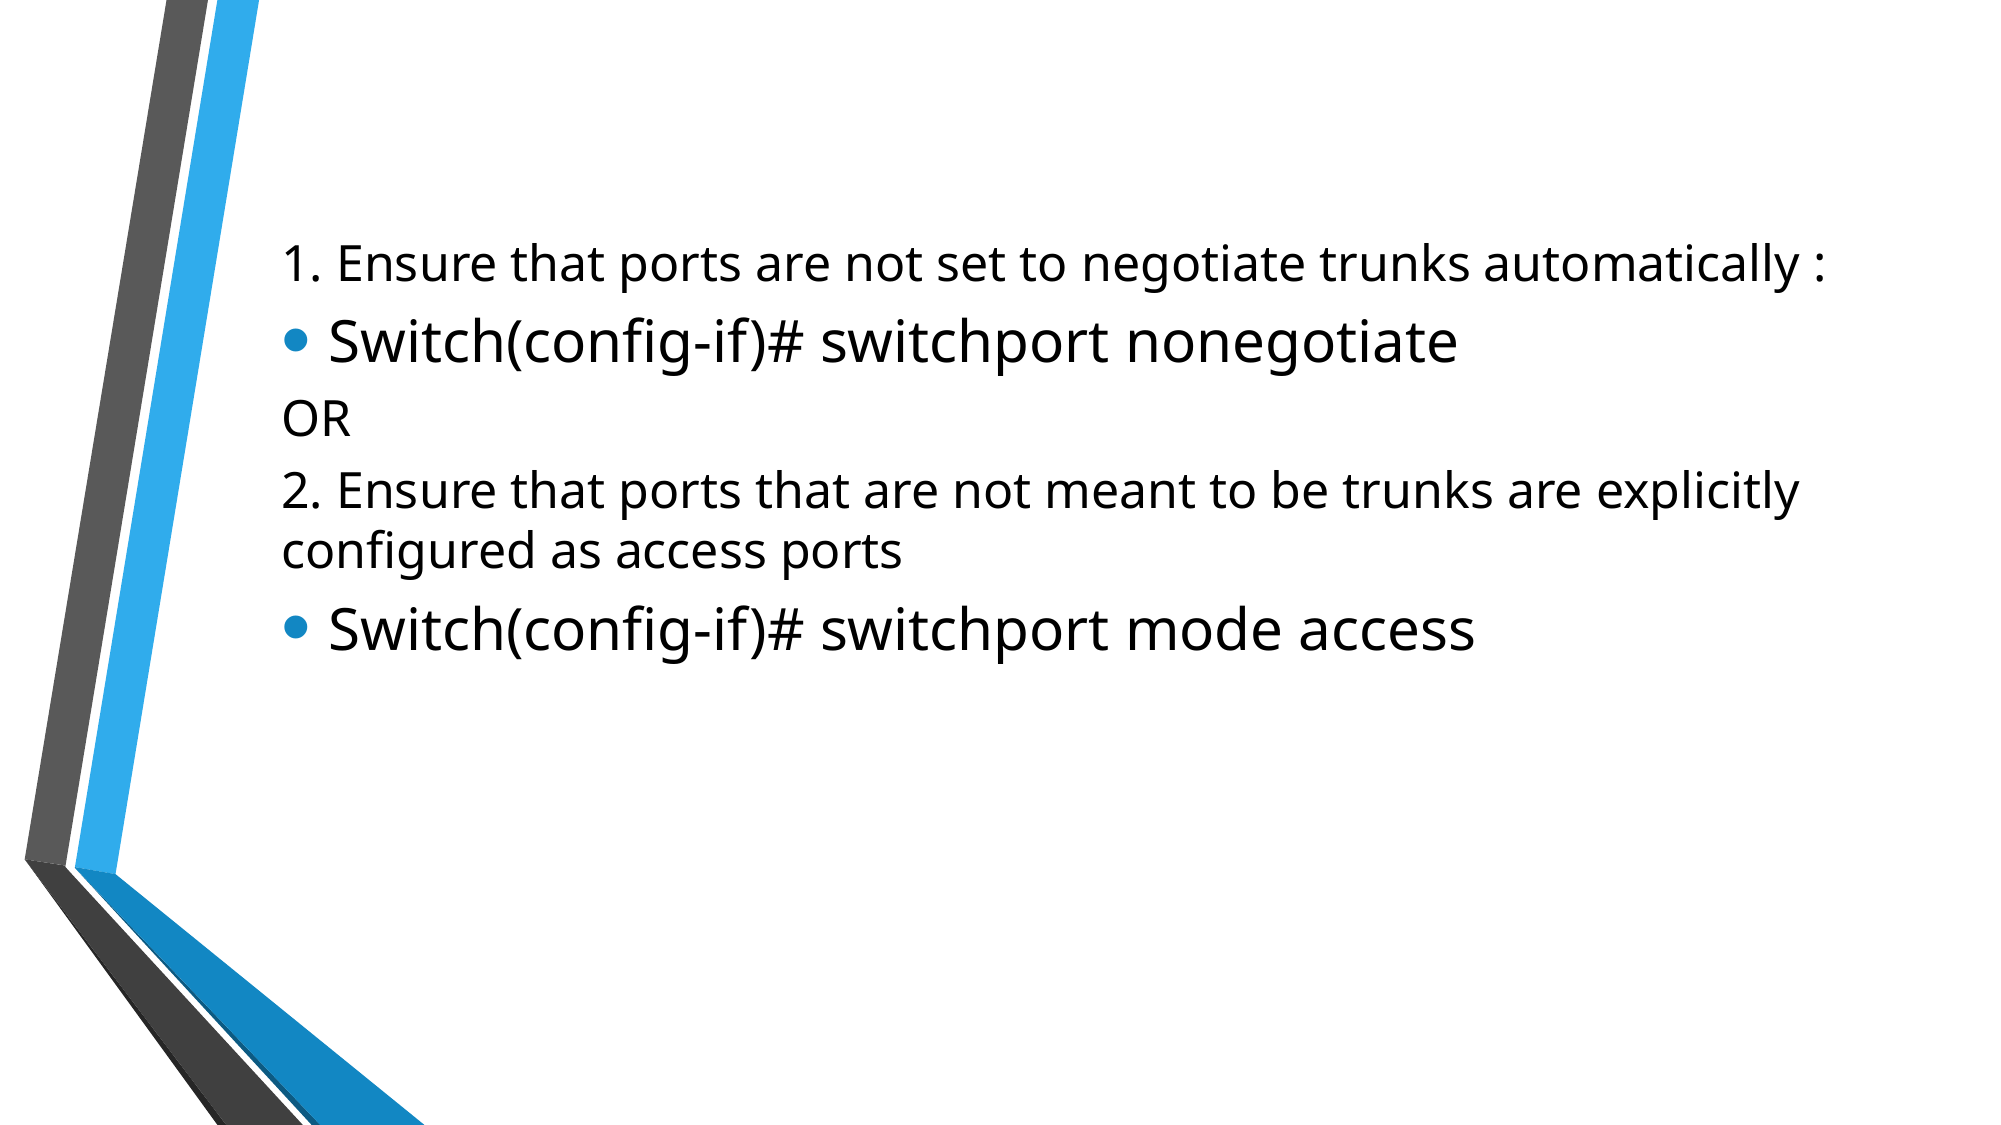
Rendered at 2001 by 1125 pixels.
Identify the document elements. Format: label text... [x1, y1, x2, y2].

list 1. Ensure that ports are not set to negotiate trunks automatically : Switch(config-if)# switchport nonegotiate OR 2. Ensure that ports that are not meant to be trunks are explicitly configured as access ports Switch(config-if)# switchport mode access [266, 224, 1911, 938]
